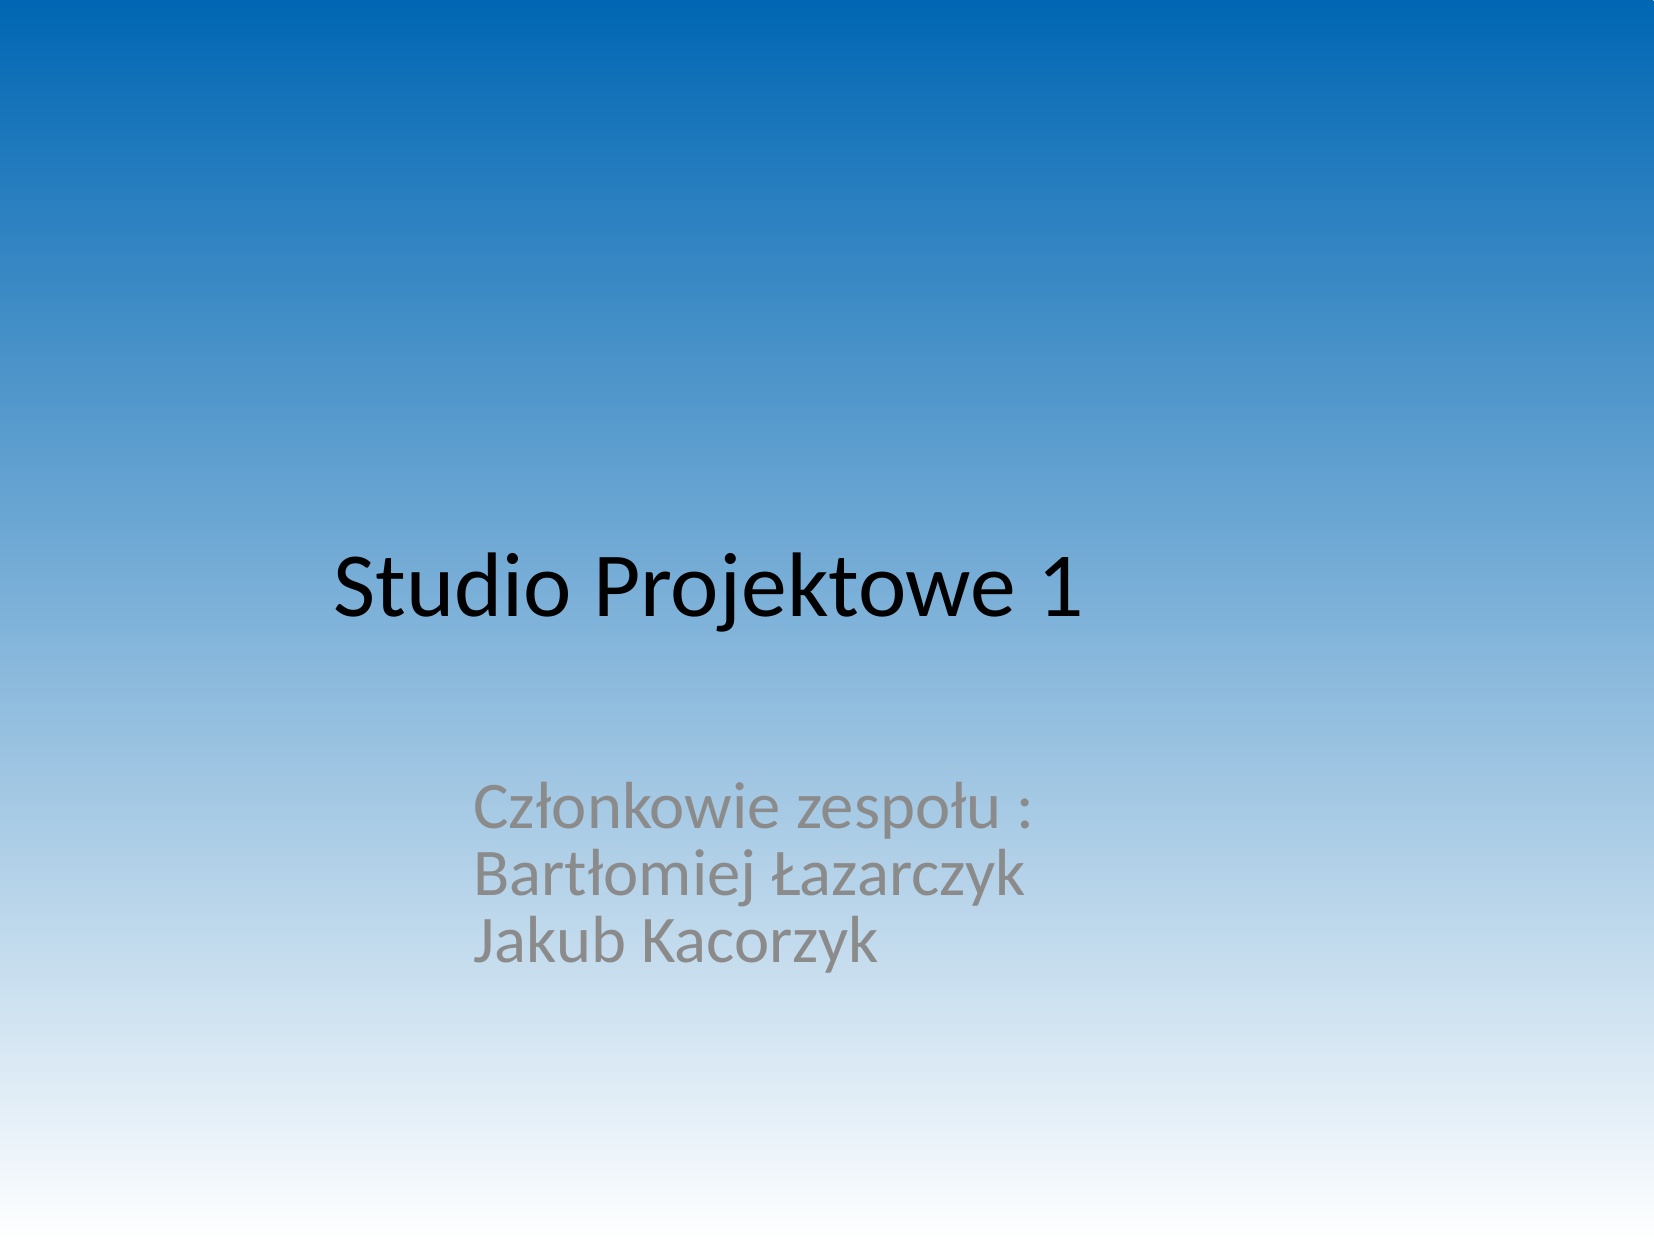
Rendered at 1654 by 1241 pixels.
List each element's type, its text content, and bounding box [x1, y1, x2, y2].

text_box Studio Projektowe 1 [318, 540, 1292, 703]
text_box Członkowie zespołu : Bartłomiej Łazarczyk Jakub Kacorzyk [458, 771, 1205, 1103]
